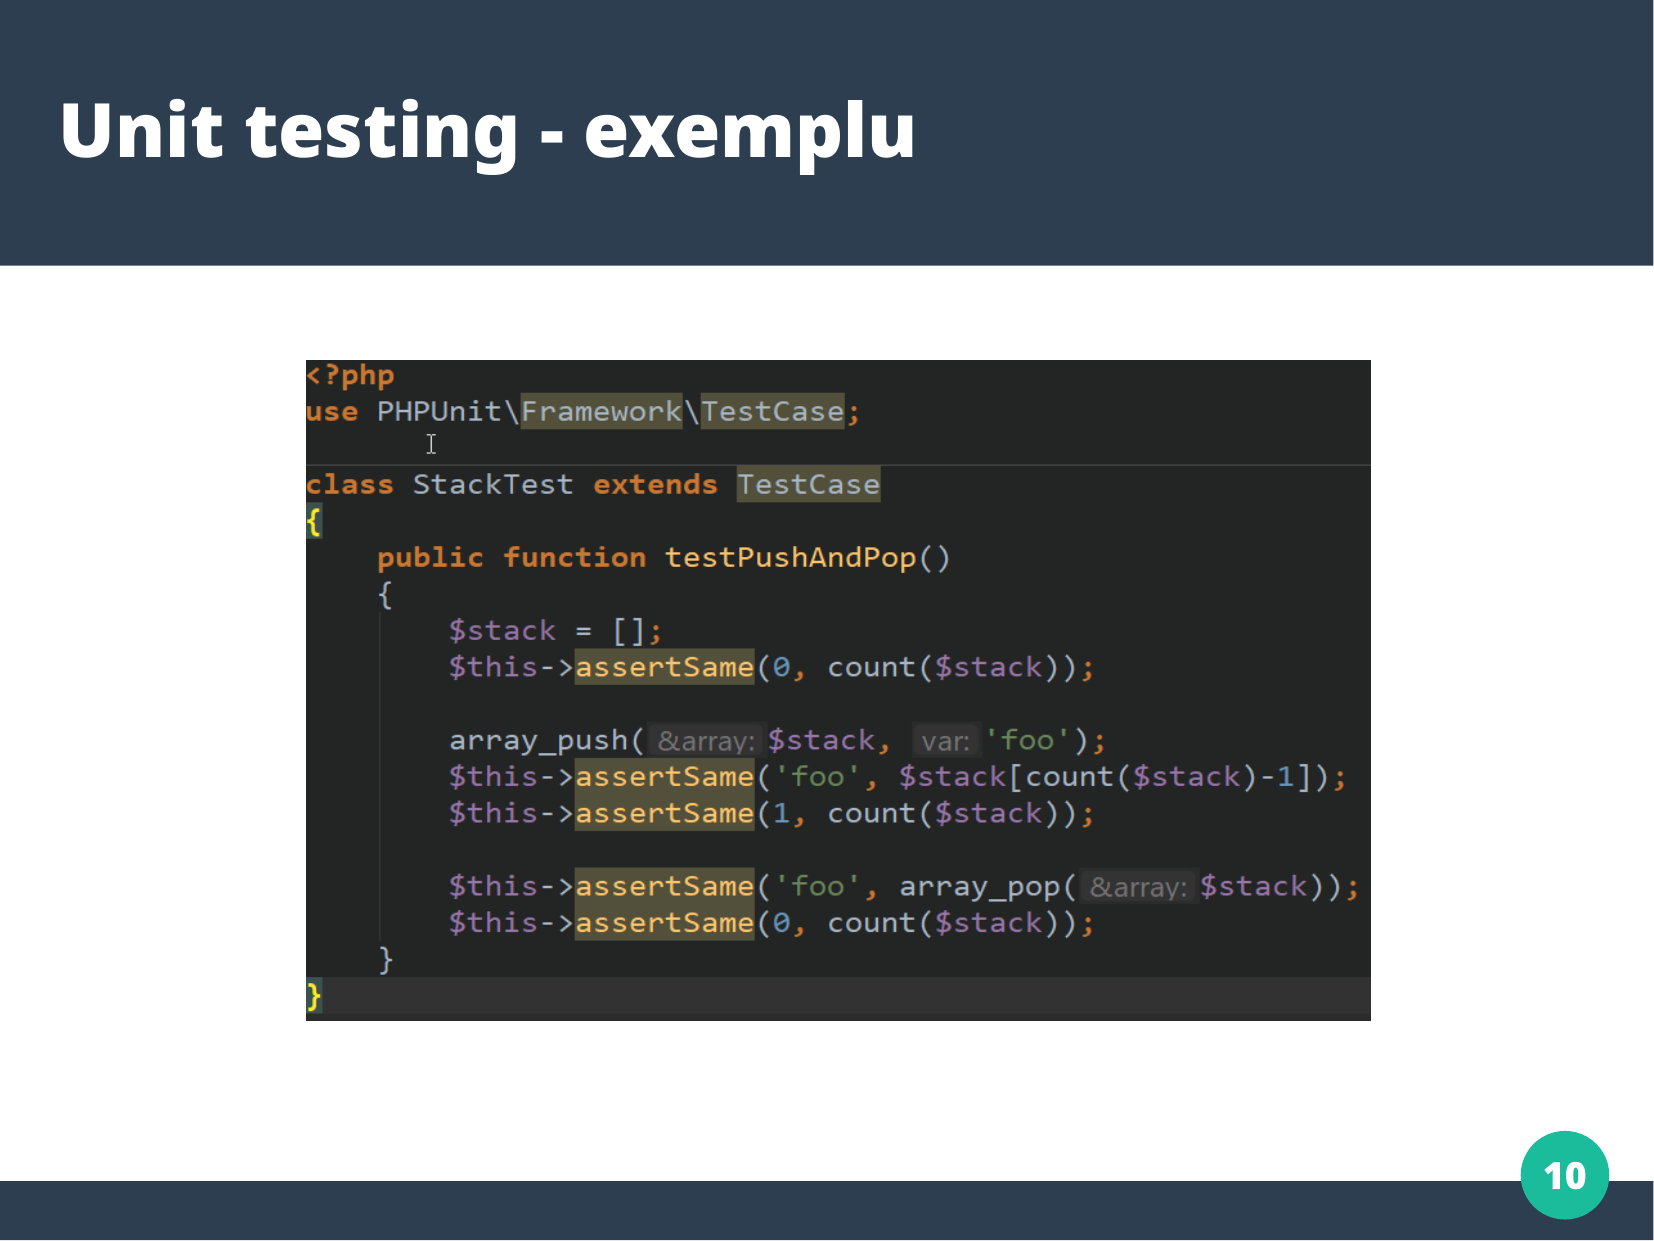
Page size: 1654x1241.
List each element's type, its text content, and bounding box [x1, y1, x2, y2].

picture [306, 360, 1371, 1021]
title Unit testing - exemplu [59, 49, 1595, 207]
